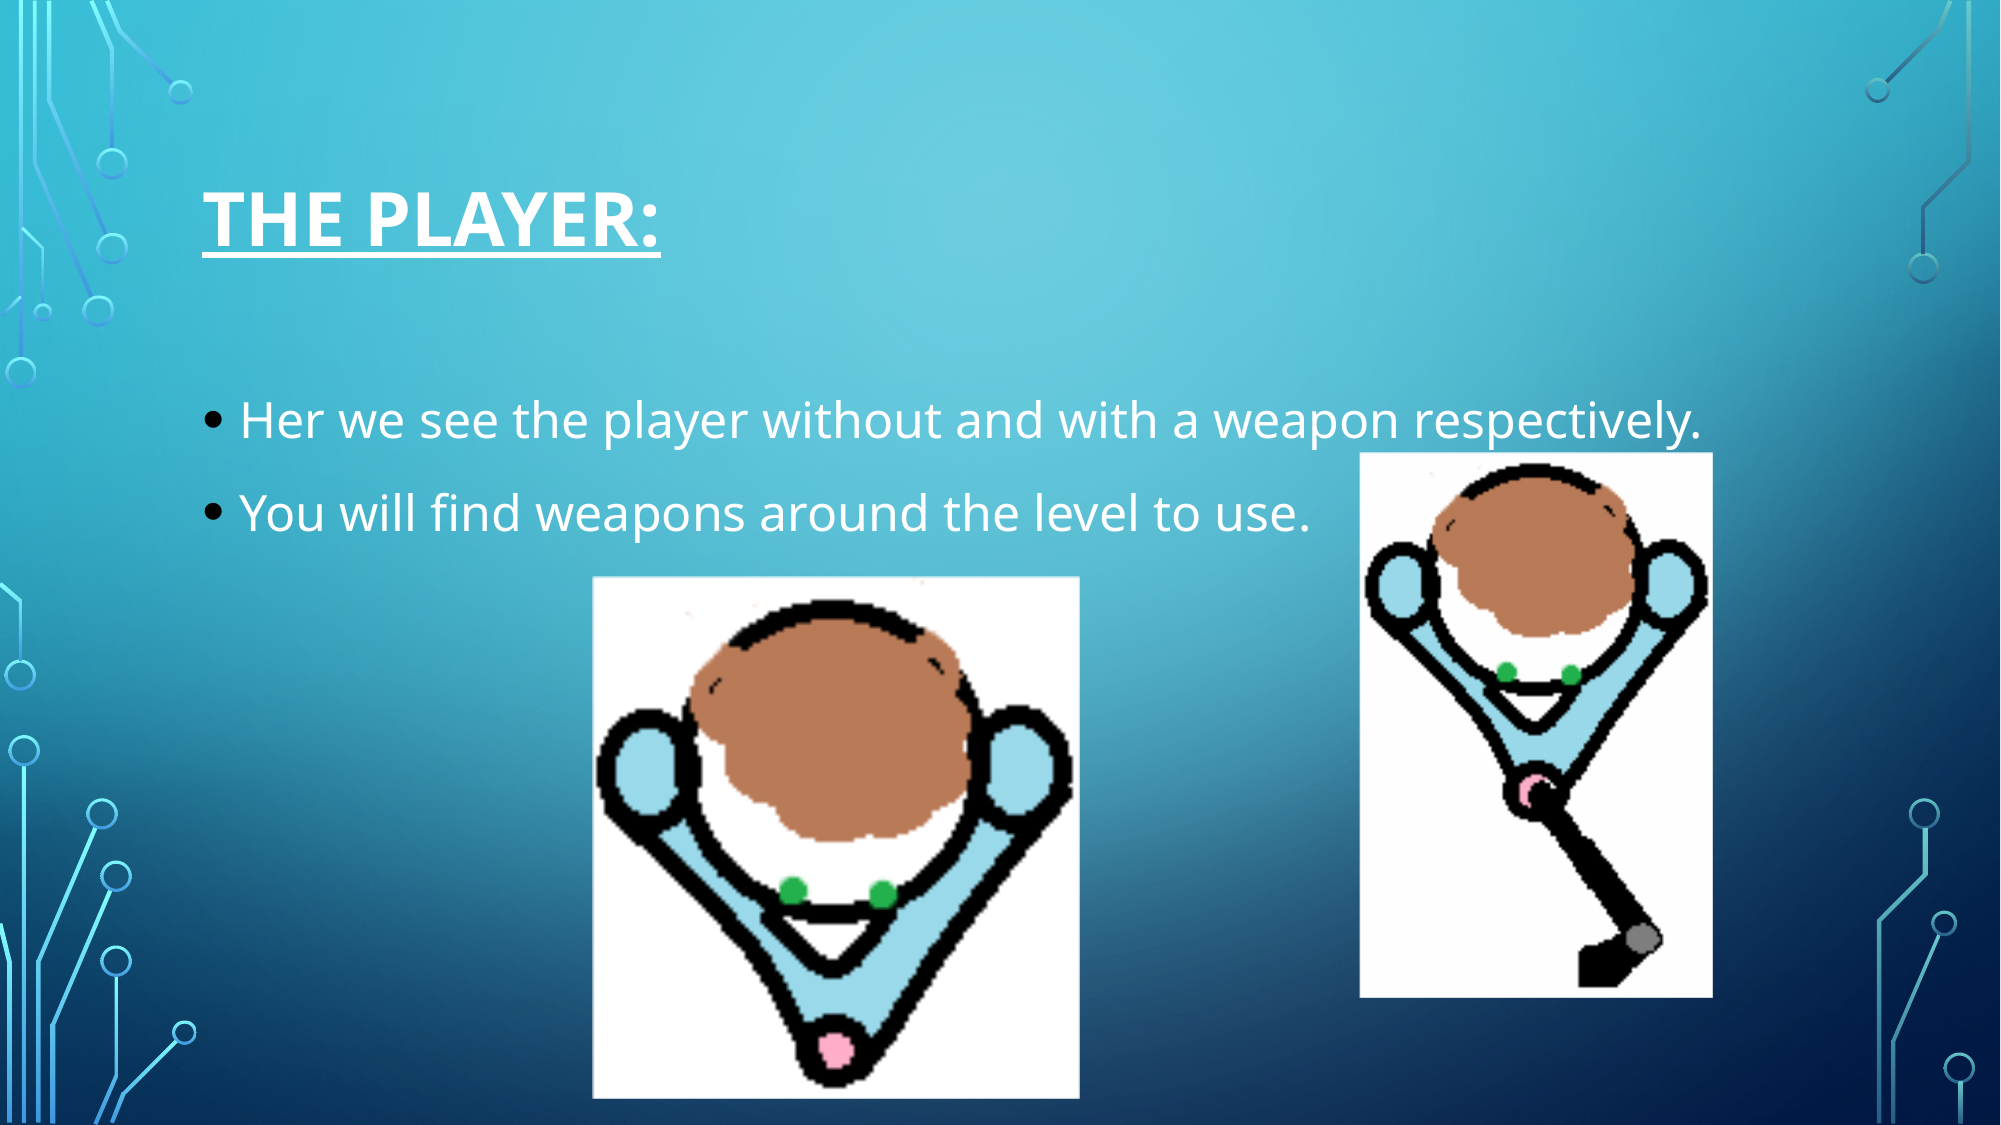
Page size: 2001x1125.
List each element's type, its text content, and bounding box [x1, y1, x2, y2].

list Her we see the player without and with a weapon respectively. You will find weapons around the level to use. [187, 369, 1813, 951]
picture [1359, 452, 1713, 998]
picture [592, 576, 1080, 1099]
title The player: [187, 101, 1813, 344]
